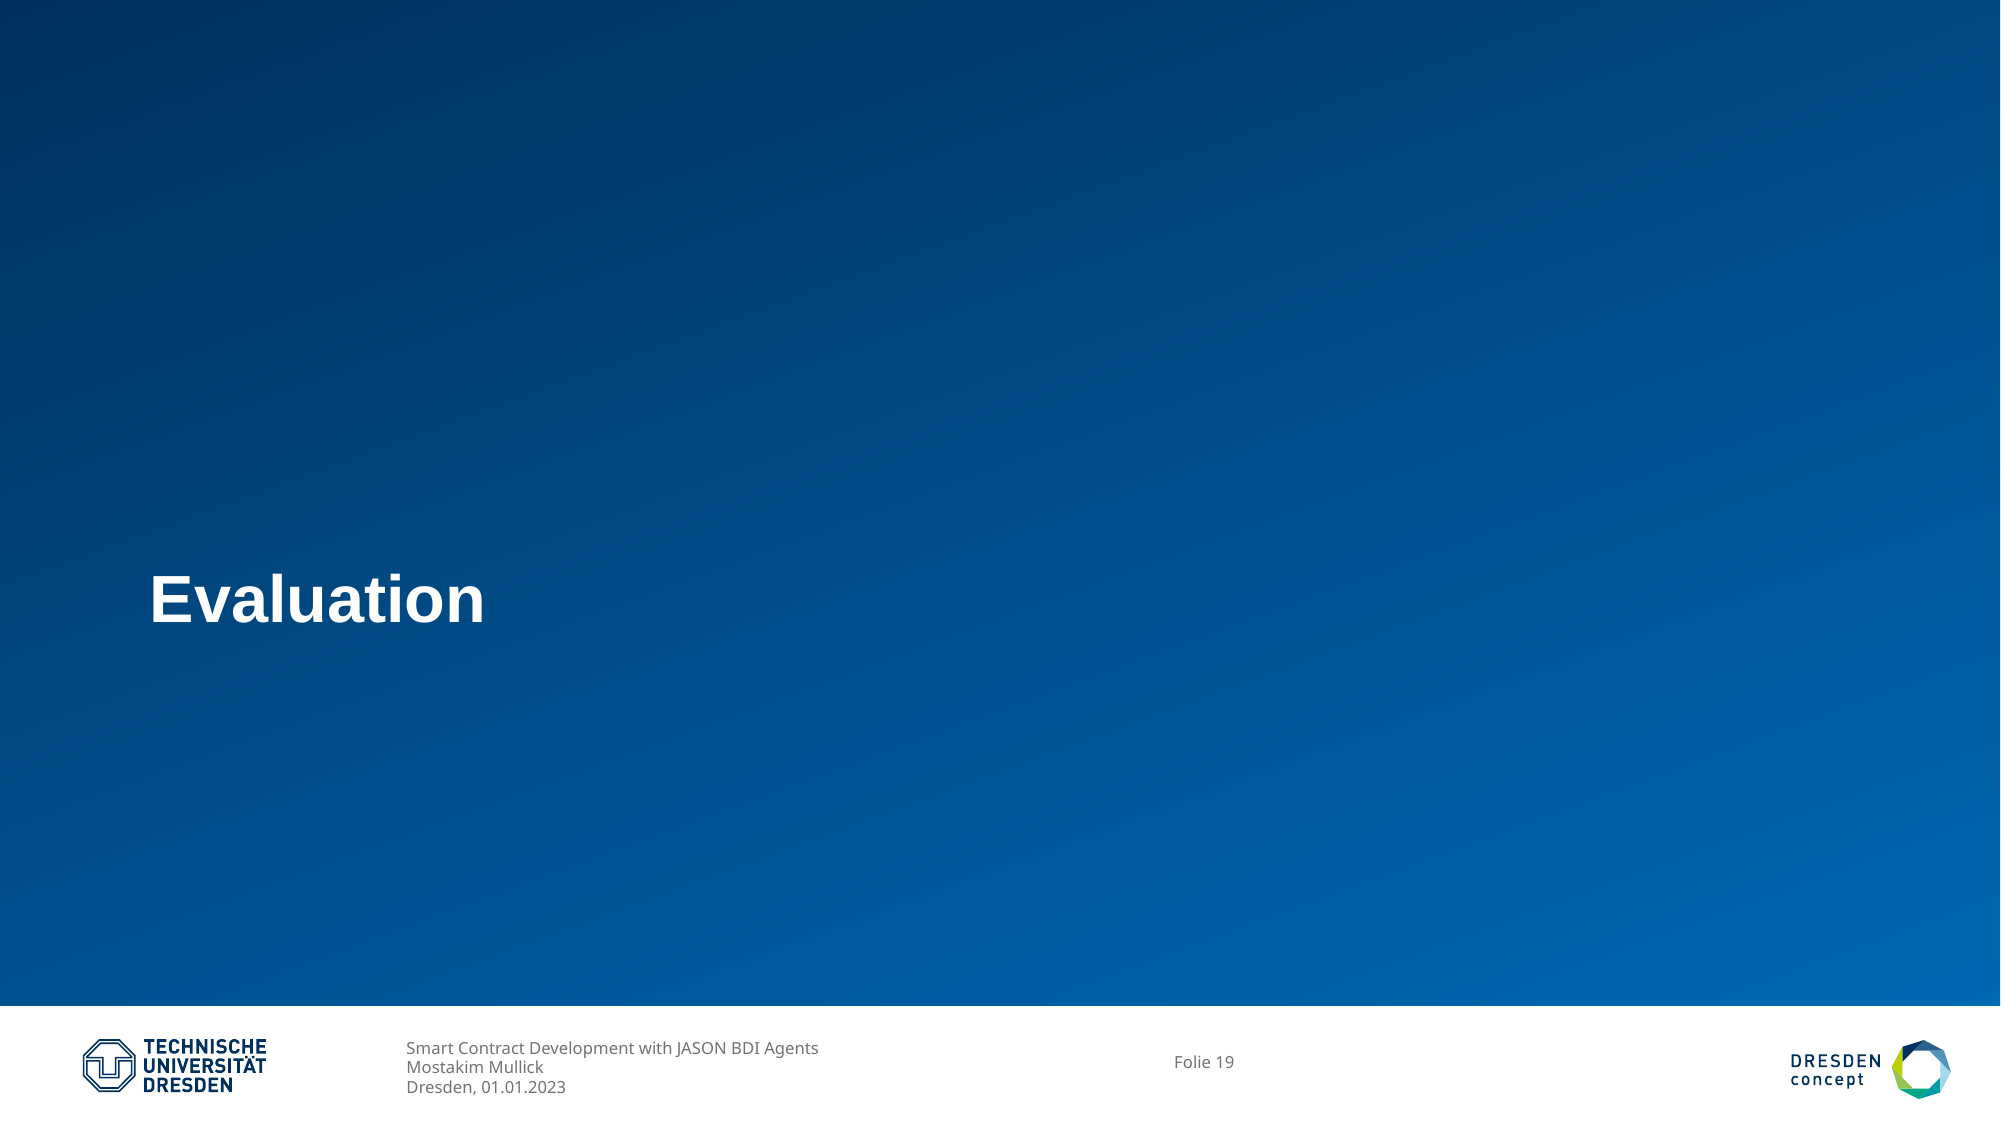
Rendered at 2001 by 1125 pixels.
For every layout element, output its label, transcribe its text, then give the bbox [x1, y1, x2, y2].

list Evaluation [149, 556, 490, 718]
